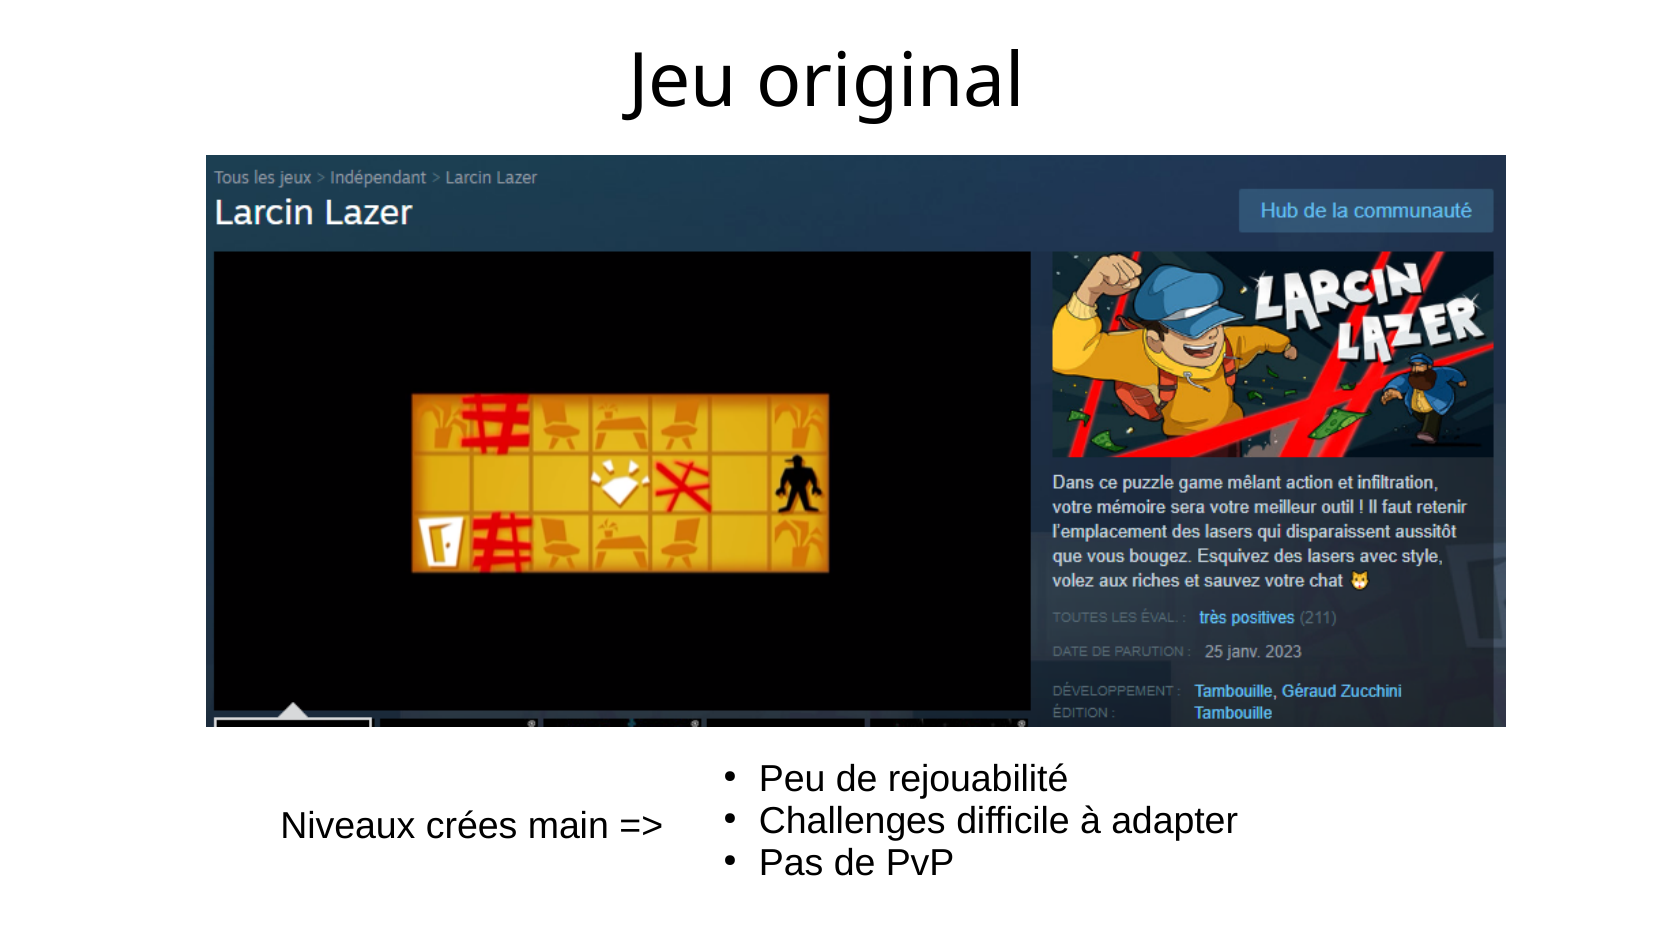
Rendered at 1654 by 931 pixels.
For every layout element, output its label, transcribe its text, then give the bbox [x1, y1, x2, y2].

text_box Niveaux crées main => [265, 797, 798, 931]
title Jeu original [82, 0, 1571, 156]
text_box Peu de rejouabilité Challenges difficile à adapter Pas de PvP [708, 749, 1418, 931]
picture [206, 156, 1506, 727]
